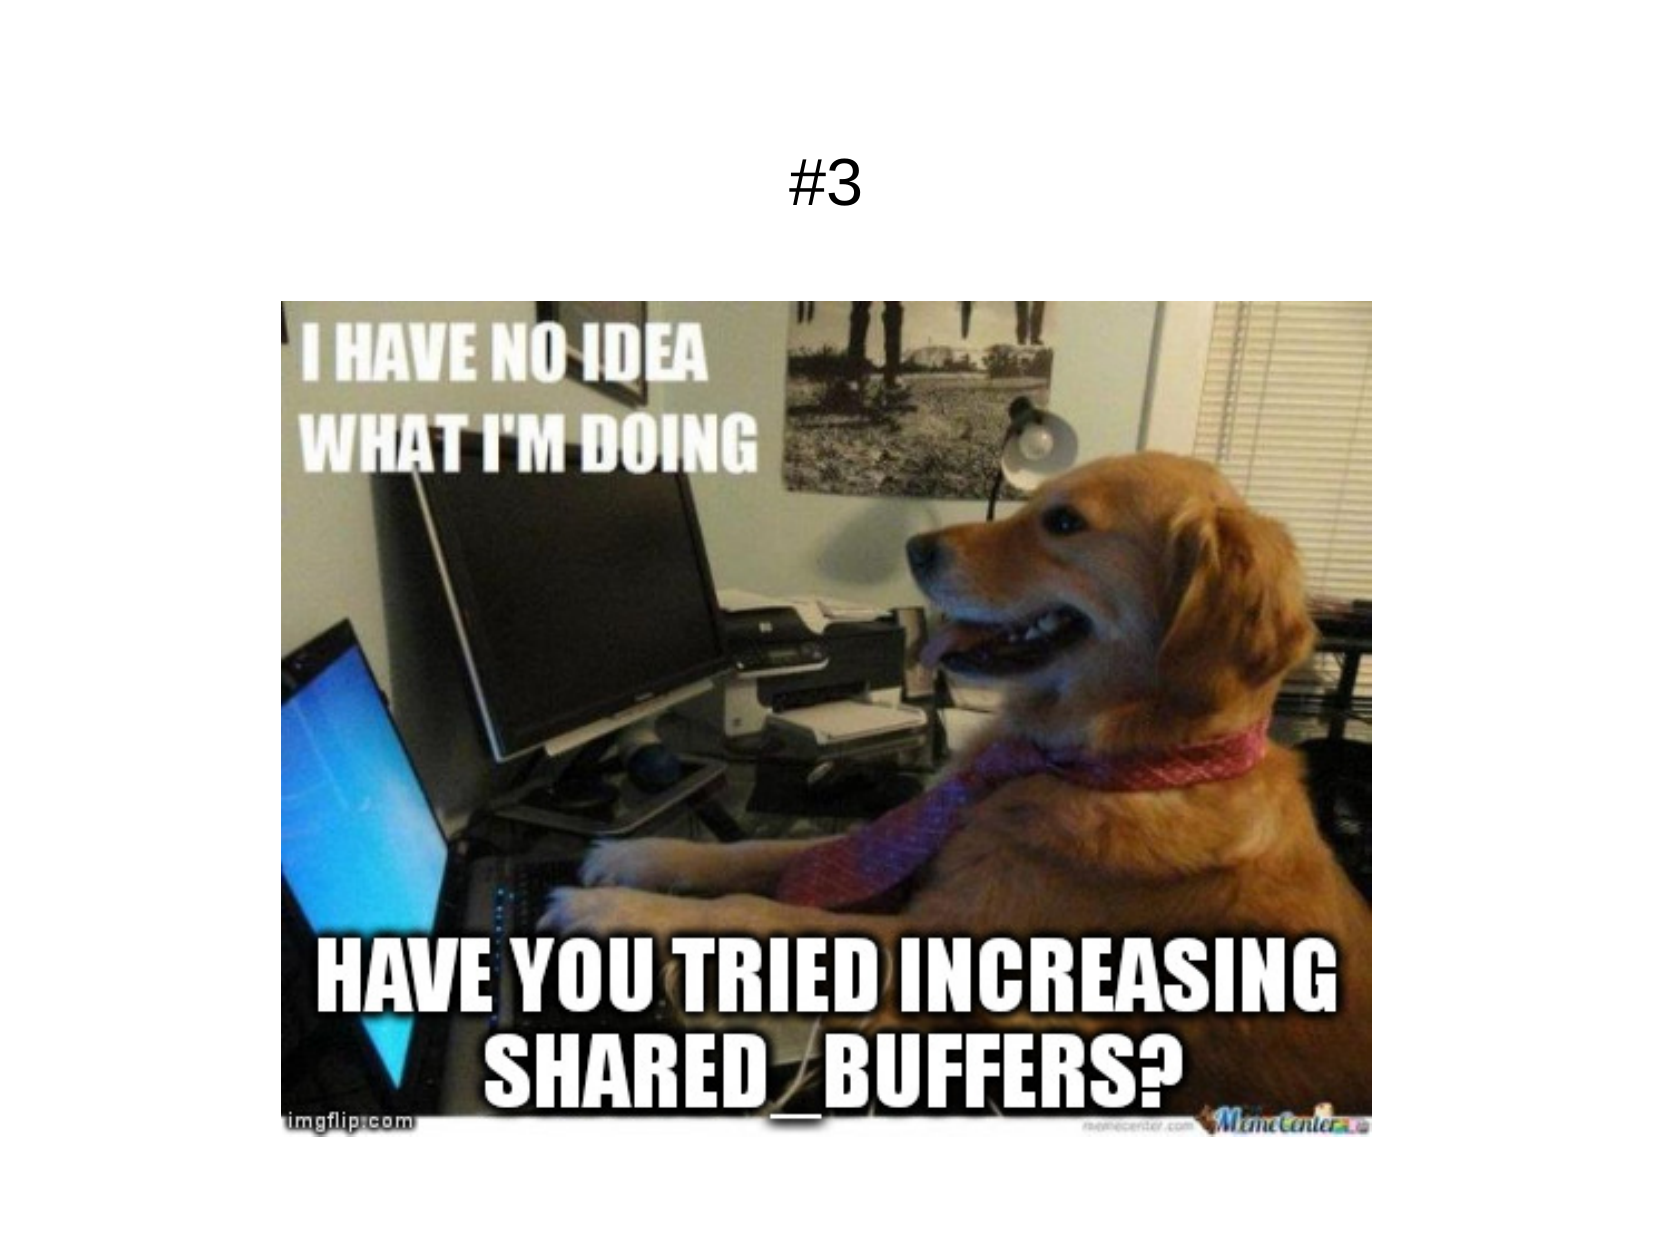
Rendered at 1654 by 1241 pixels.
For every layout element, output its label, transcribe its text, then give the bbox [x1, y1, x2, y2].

picture [281, 301, 1372, 1137]
subtitle #3 [82, 49, 1571, 316]
